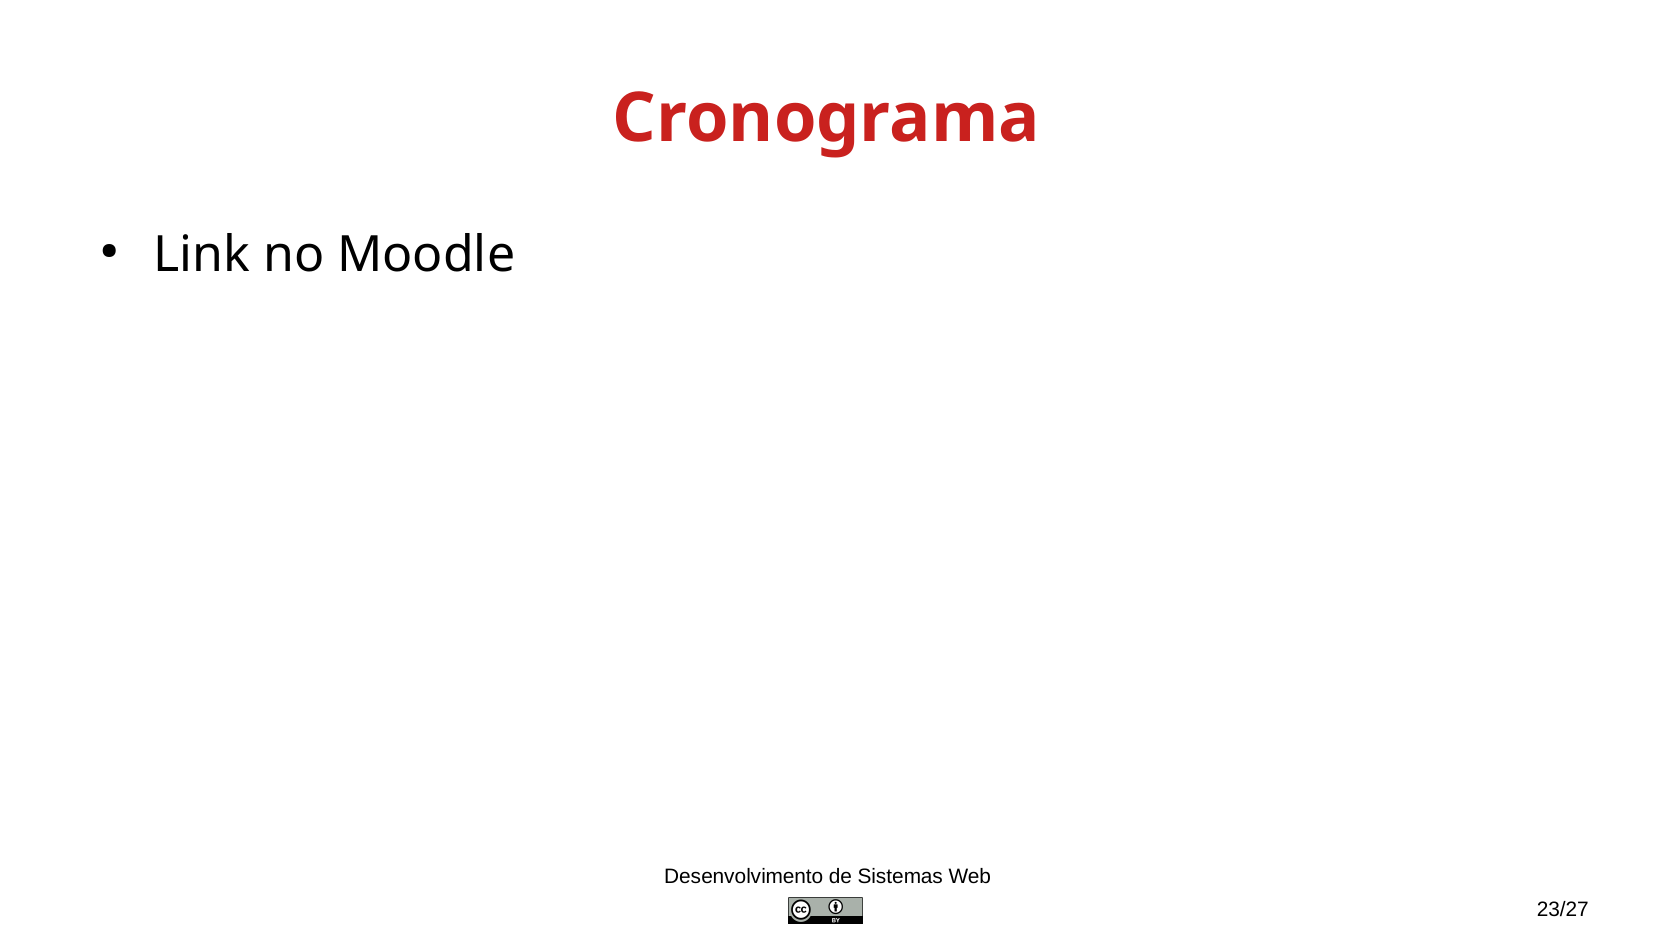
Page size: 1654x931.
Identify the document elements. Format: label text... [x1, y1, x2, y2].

picture [788, 897, 863, 924]
list Link no Moodle [82, 217, 1571, 827]
title Cronograma [82, 37, 1571, 193]
